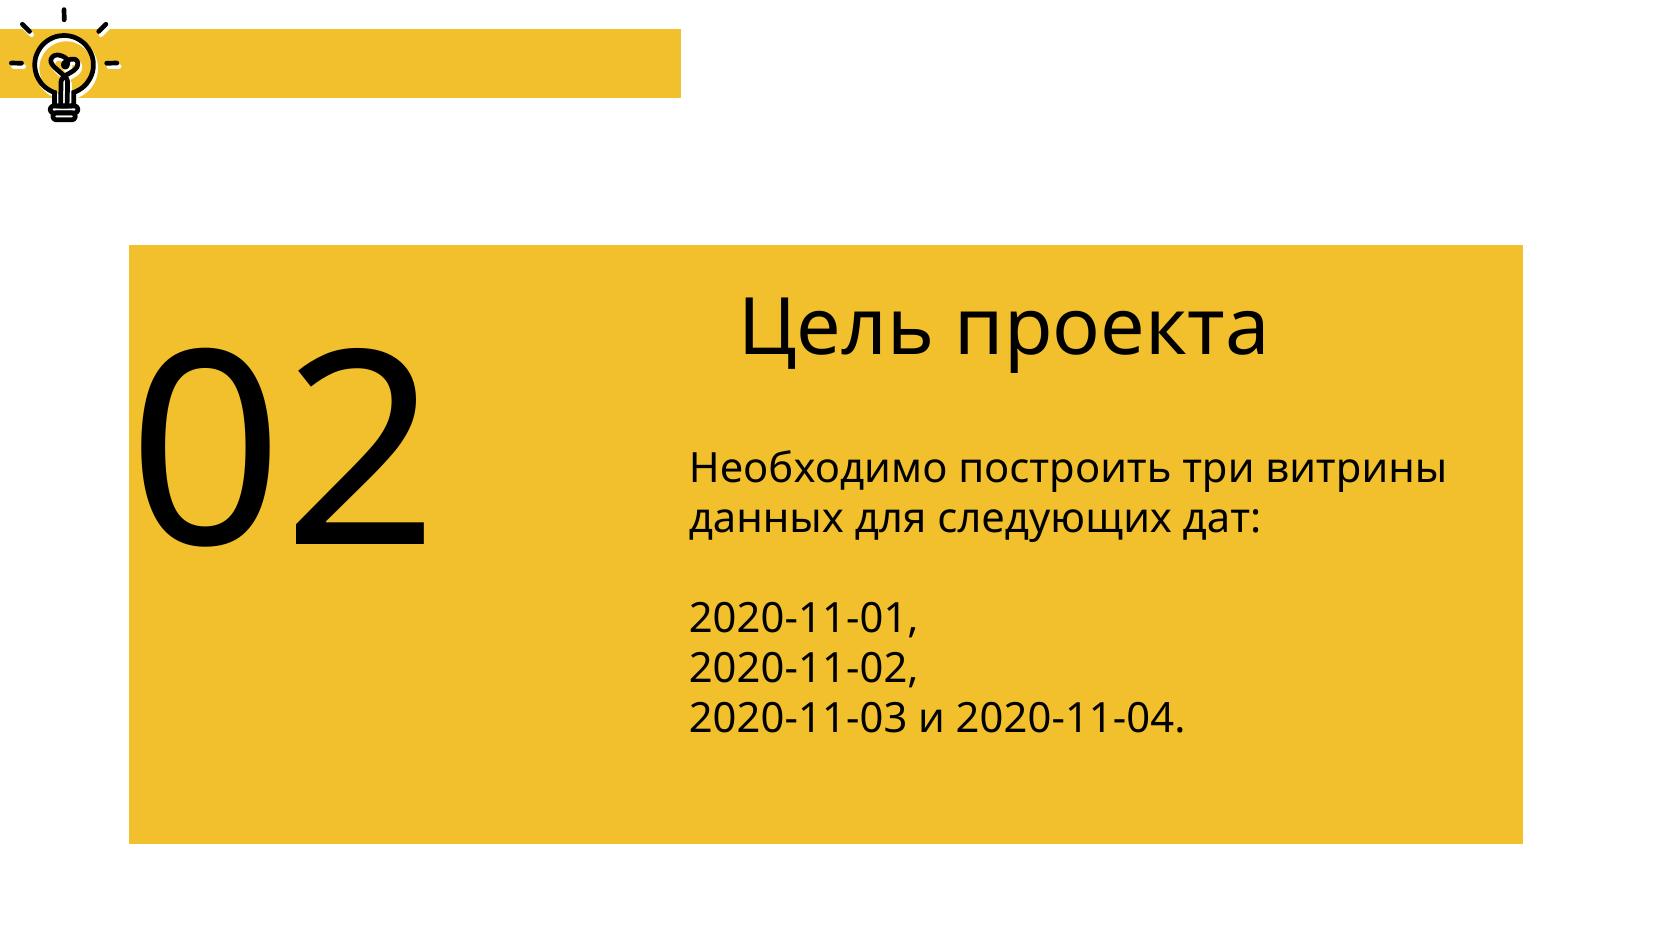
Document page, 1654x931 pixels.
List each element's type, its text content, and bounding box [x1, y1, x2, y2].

text_box Необходимо построить три витрины данных для следующих дат: 2020-11-01, 2020-11-02, 2020-11-03 и 2020-11-04. [688, 383, 1477, 798]
title 02 [129, 251, 475, 621]
title Цель проекта [738, 230, 1556, 416]
